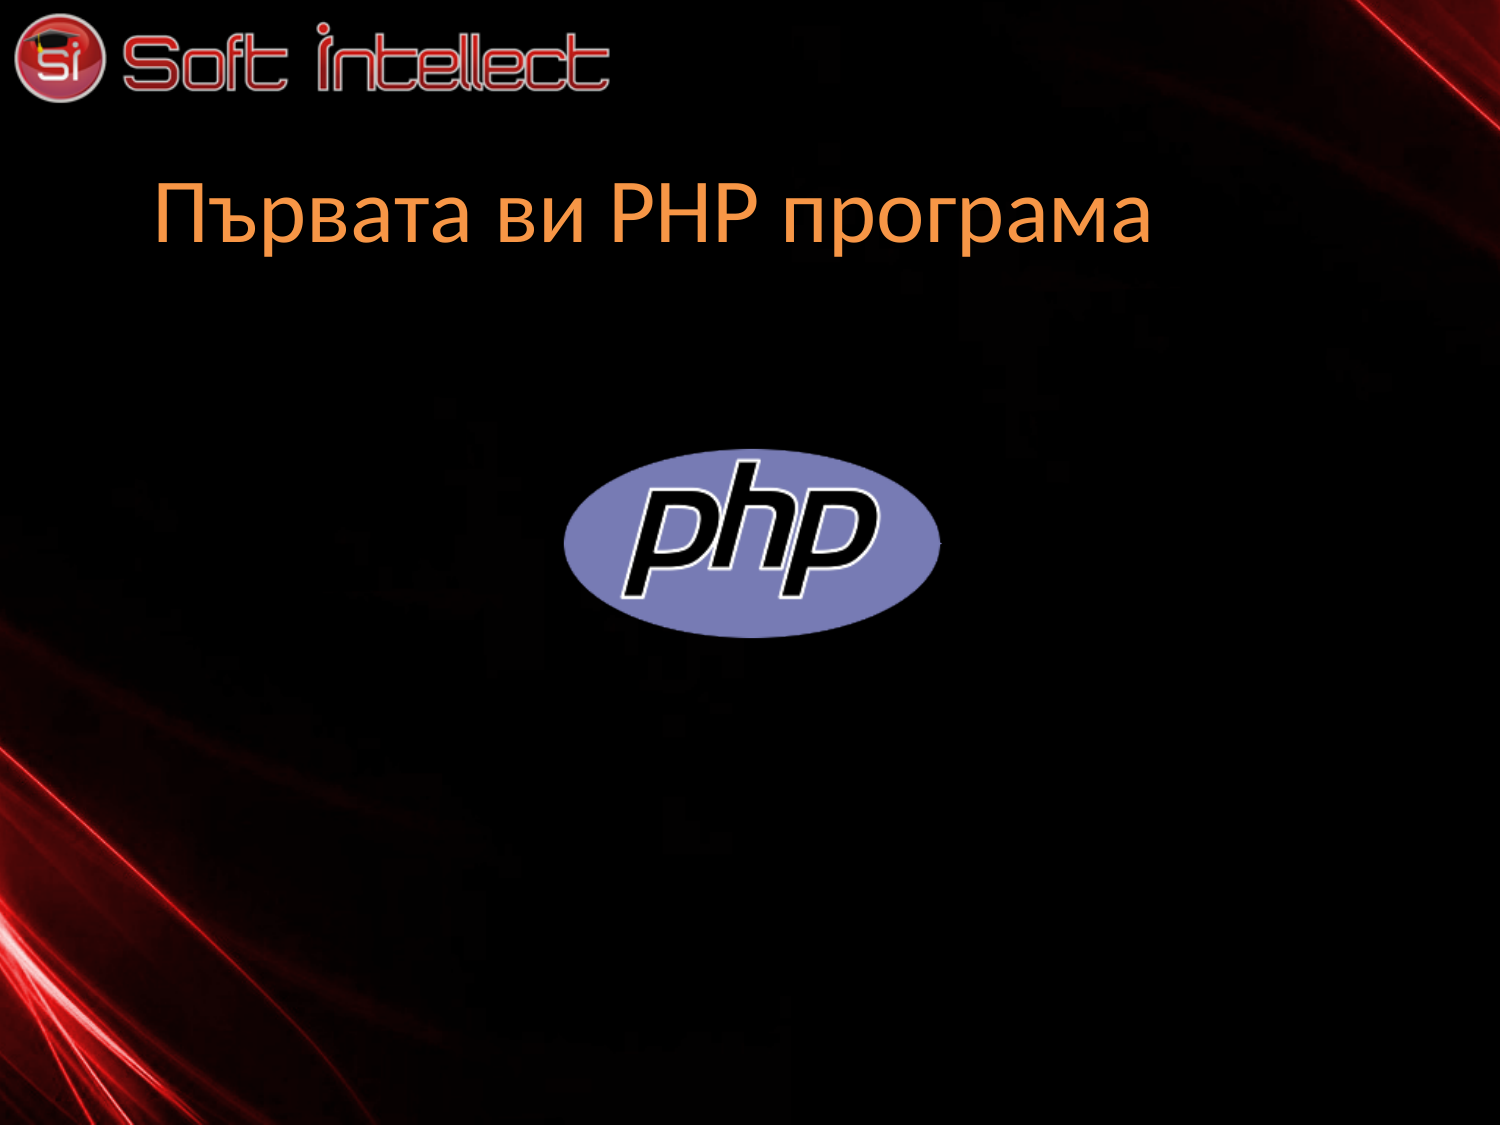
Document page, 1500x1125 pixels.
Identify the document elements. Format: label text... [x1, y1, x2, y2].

picture [0, 0, 1500, 1125]
text_box Първата ви PHP програма [137, 112, 1488, 300]
